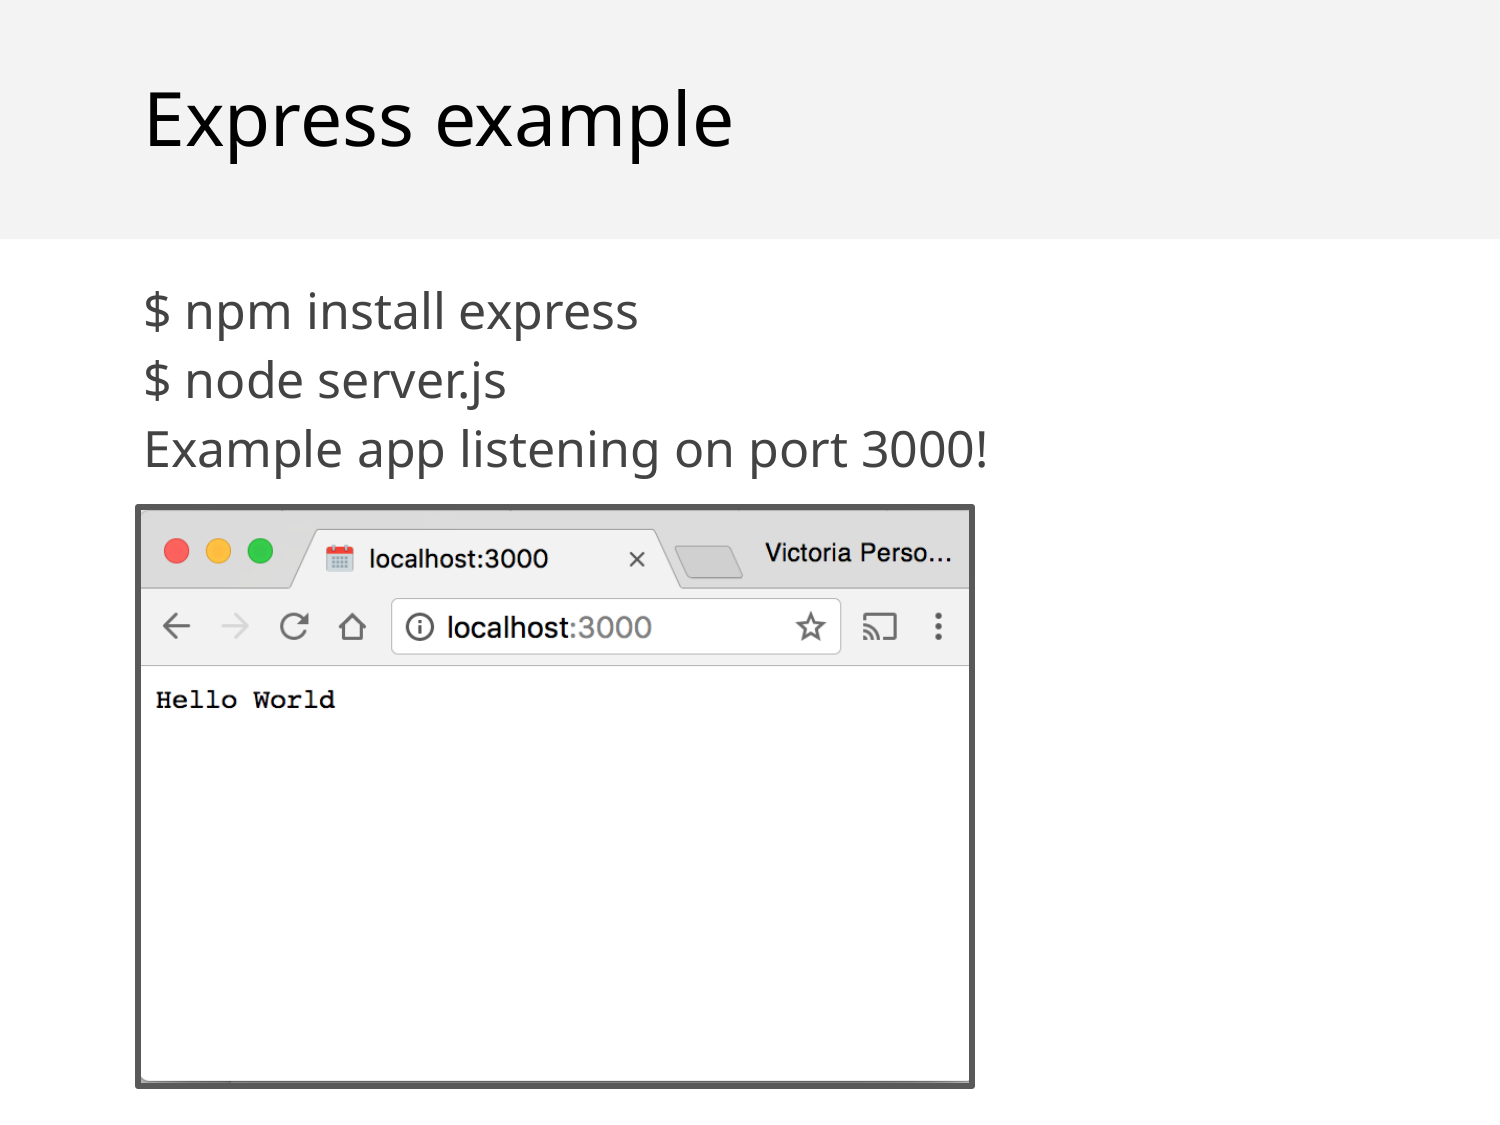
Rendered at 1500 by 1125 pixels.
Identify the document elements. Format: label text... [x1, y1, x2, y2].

title Express example [128, 56, 1372, 183]
list $ npm install express $ node server.js Example app listening on port 3000! [128, 255, 1372, 1004]
picture [141, 510, 970, 1083]
